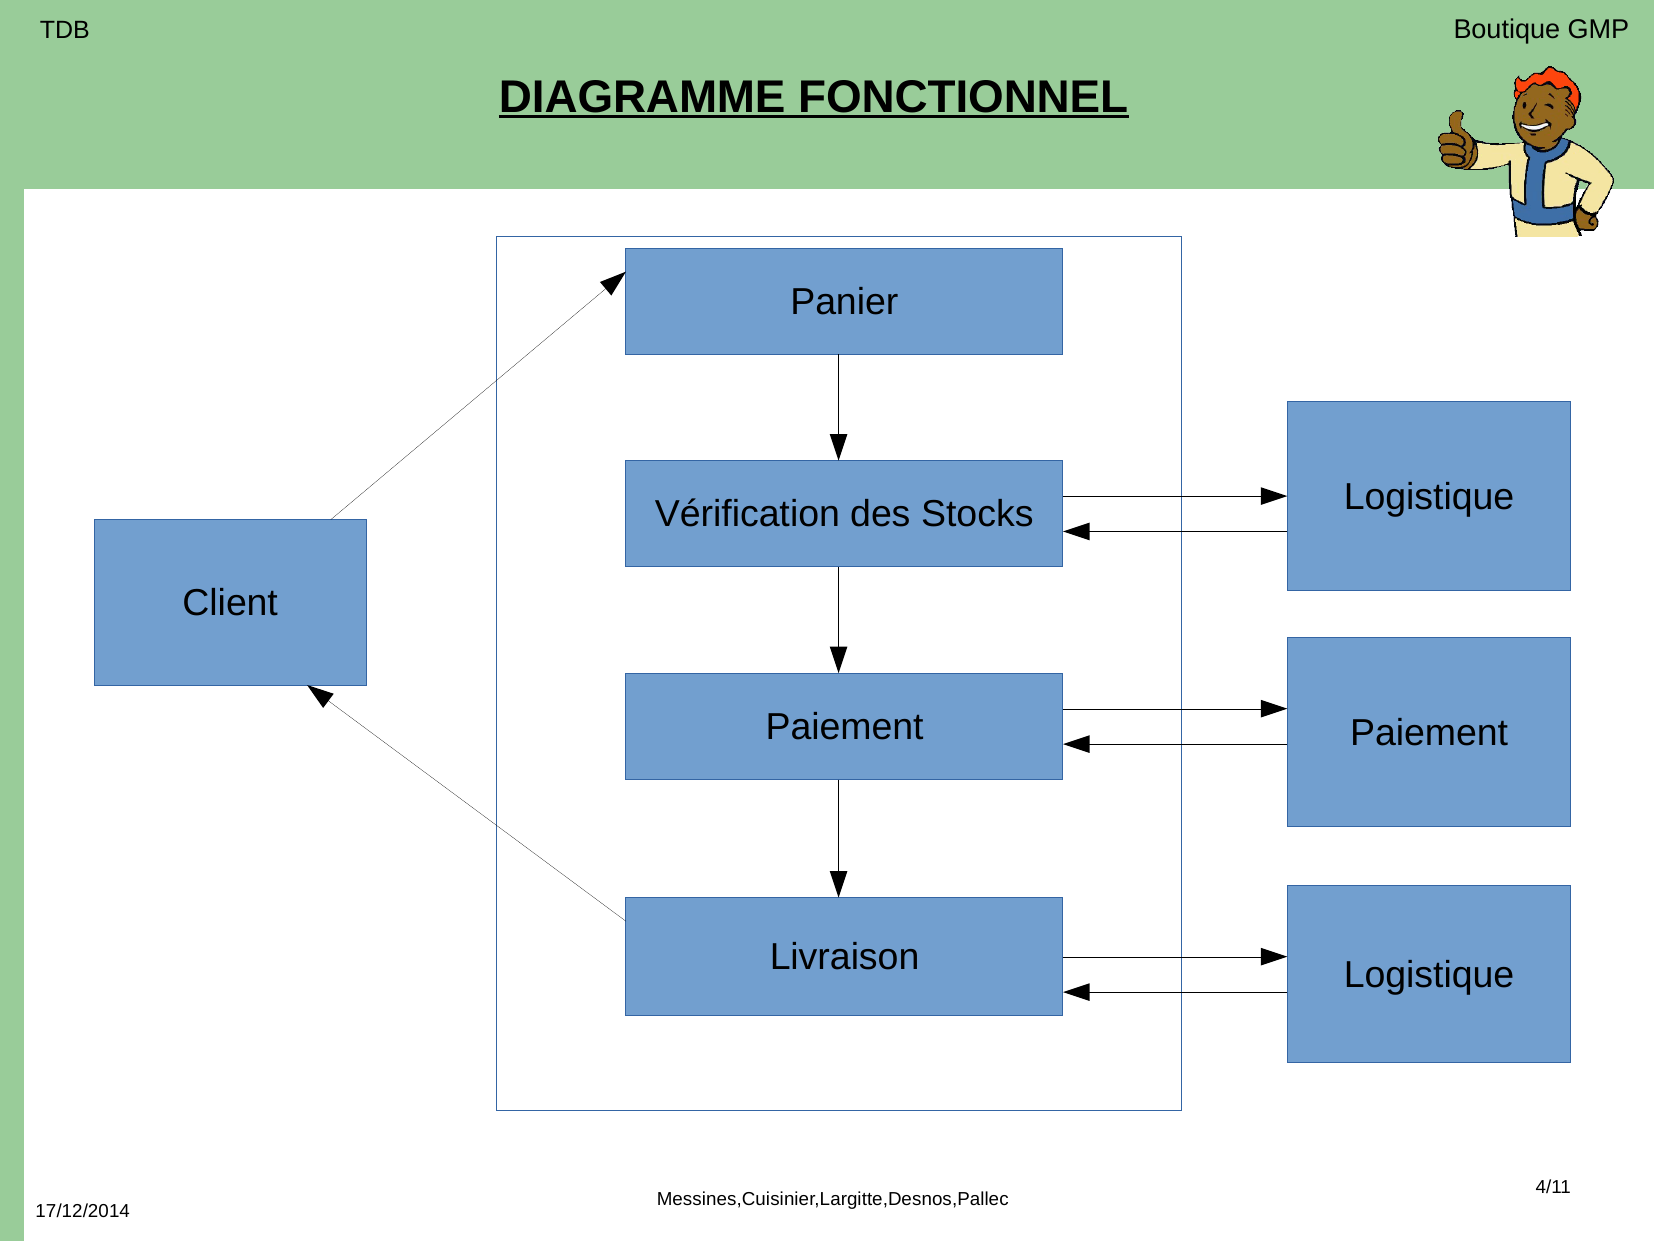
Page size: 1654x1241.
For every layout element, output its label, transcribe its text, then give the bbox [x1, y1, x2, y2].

text_box 4/11 [1464, 1157, 1642, 1217]
text_box [496, 236, 1182, 496]
text_box Logistique [1287, 401, 1571, 591]
text_box TDB [23, 11, 107, 48]
text_box Boutique GMP [1429, 0, 1654, 60]
text_box 17/12/2014 [24, 1192, 154, 1229]
text_box [0, 0, 1429, 1241]
text_box Client [94, 519, 367, 686]
text_box Paiement [625, 673, 1063, 780]
text_box Vérification des Stocks [625, 460, 1063, 567]
text_box Livraison [625, 897, 1063, 1016]
text_box Messines,Cuisinier,Largitte,Desnos,Pallec [625, 1169, 1040, 1229]
text_box [839, 532, 1182, 709]
text_box [1063, 710, 1182, 744]
text_box [496, 826, 1182, 1111]
text_box Panier [625, 248, 1063, 355]
text_box [1063, 958, 1182, 992]
picture [1417, 46, 1654, 260]
text_box [839, 745, 1182, 957]
text_box DIAGRAMME FONCTIONNEL [484, 63, 1205, 130]
text_box Logistique [1287, 885, 1571, 1063]
text_box Paiement [1287, 637, 1571, 827]
text_box [496, 275, 838, 919]
text_box [1063, 497, 1182, 531]
